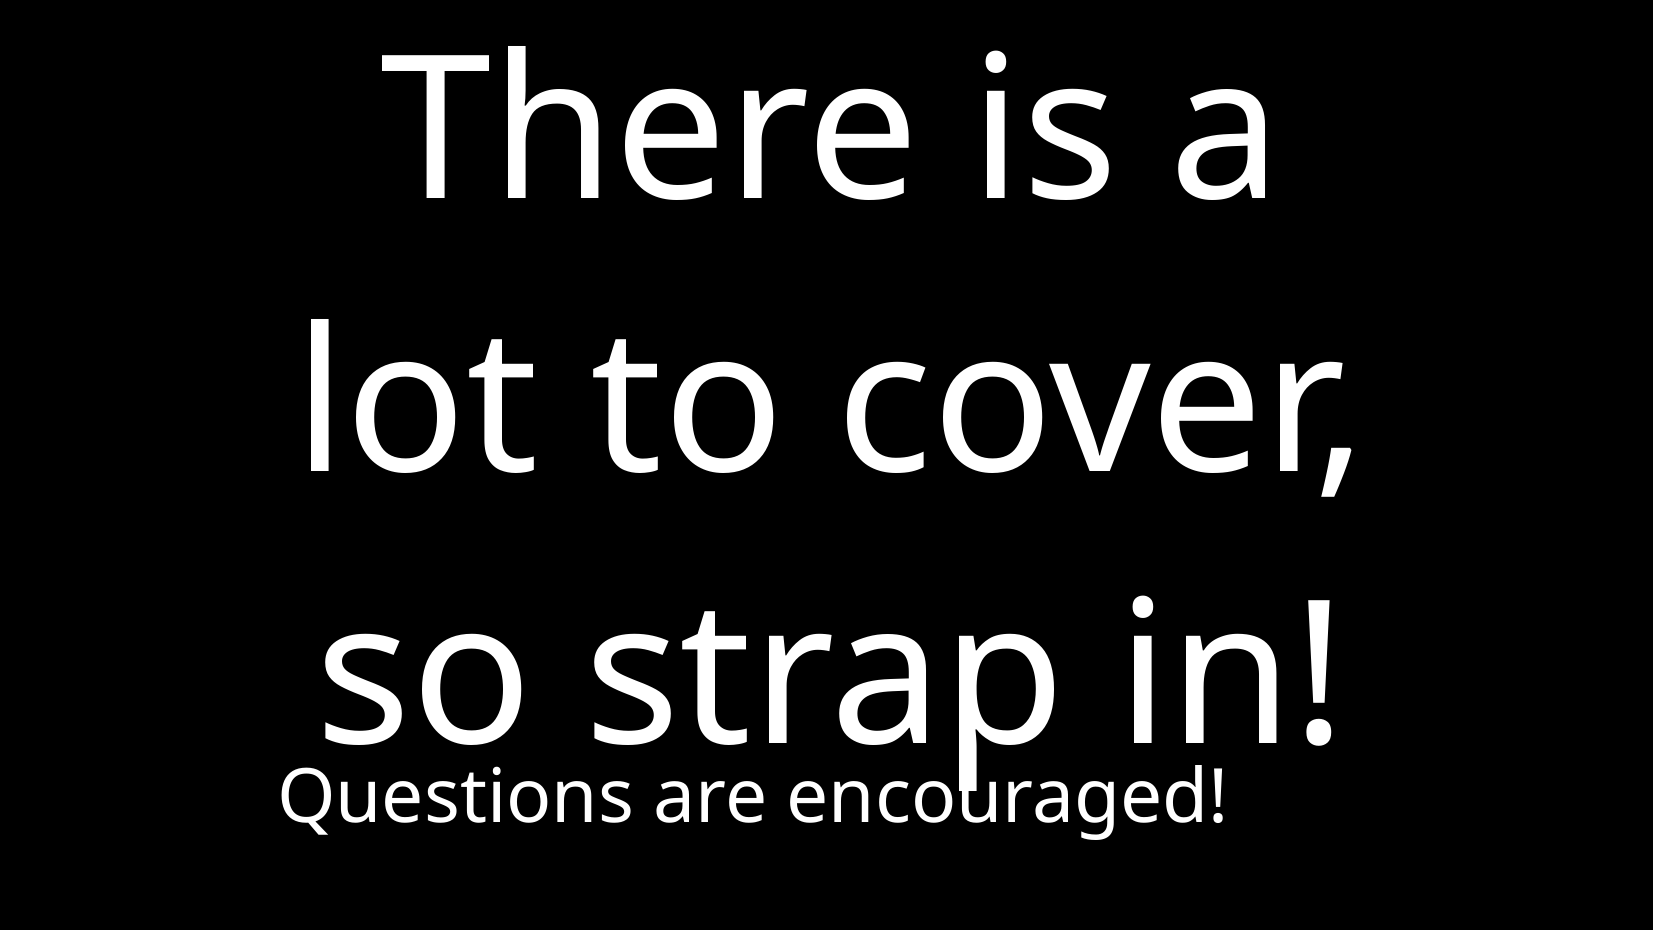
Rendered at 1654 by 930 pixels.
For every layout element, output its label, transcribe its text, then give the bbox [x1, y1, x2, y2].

text_box Questions are encouraged! [262, 735, 1501, 826]
title There is a lot to cover, so strap in! [87, 0, 1576, 826]
